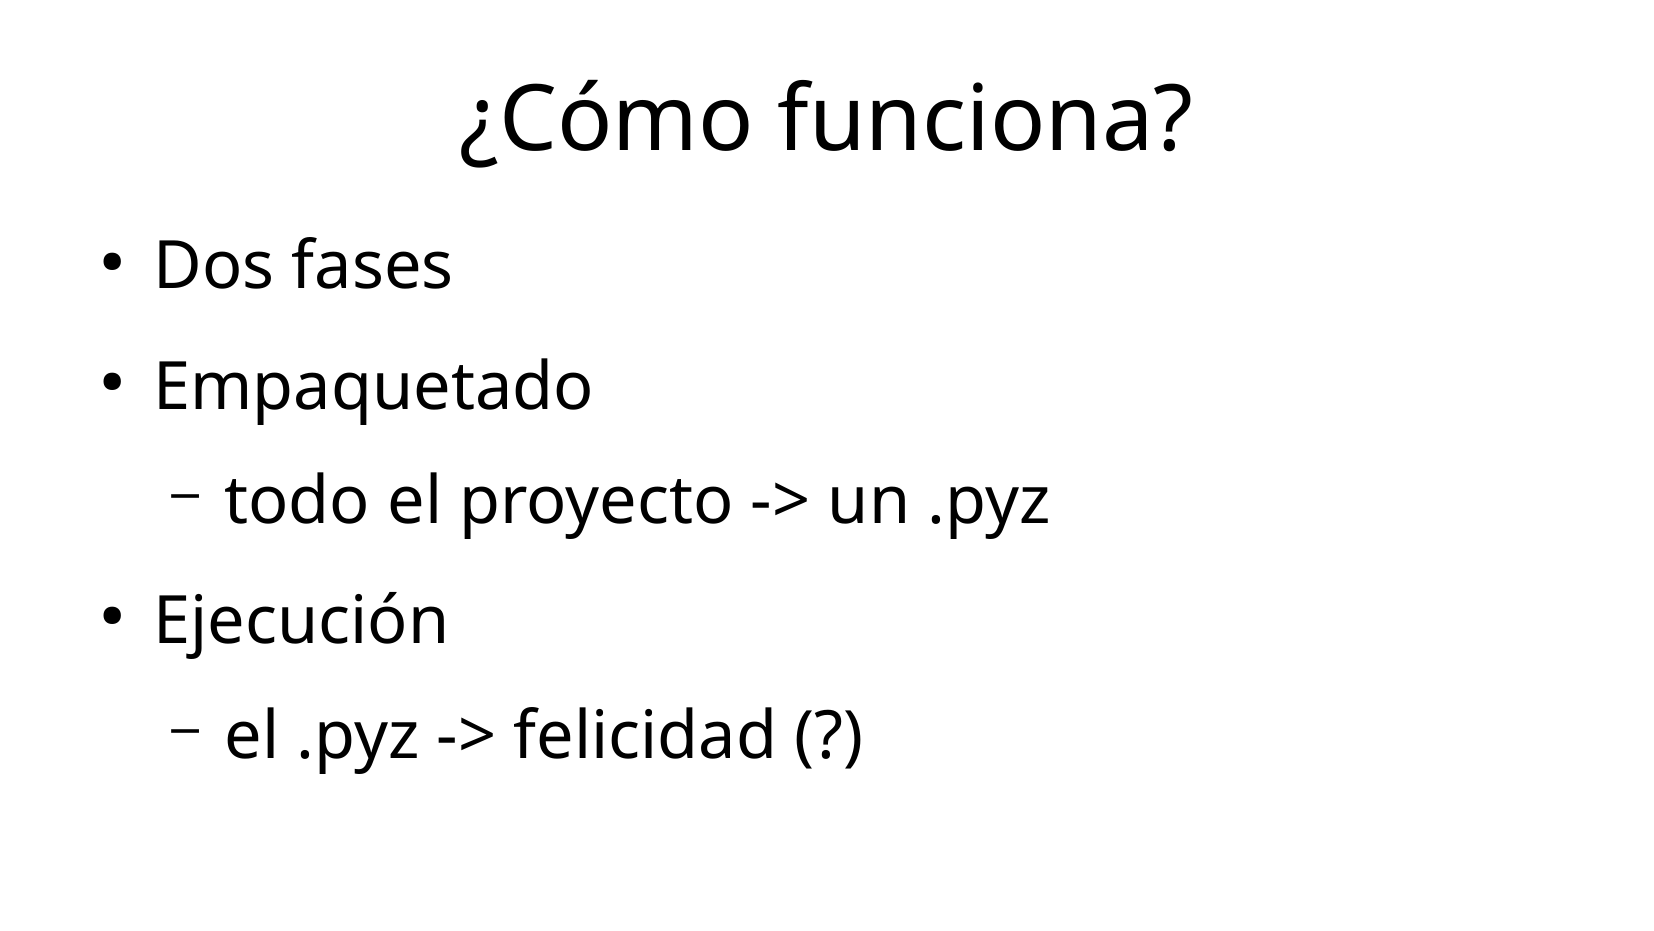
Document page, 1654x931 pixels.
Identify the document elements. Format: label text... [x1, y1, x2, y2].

list Dos fases Empaquetado todo el proyecto -> un .pyz Ejecución el .pyz -> felicidad (?) [82, 217, 1571, 886]
title ¿Cómo funciona? [82, 37, 1571, 193]
